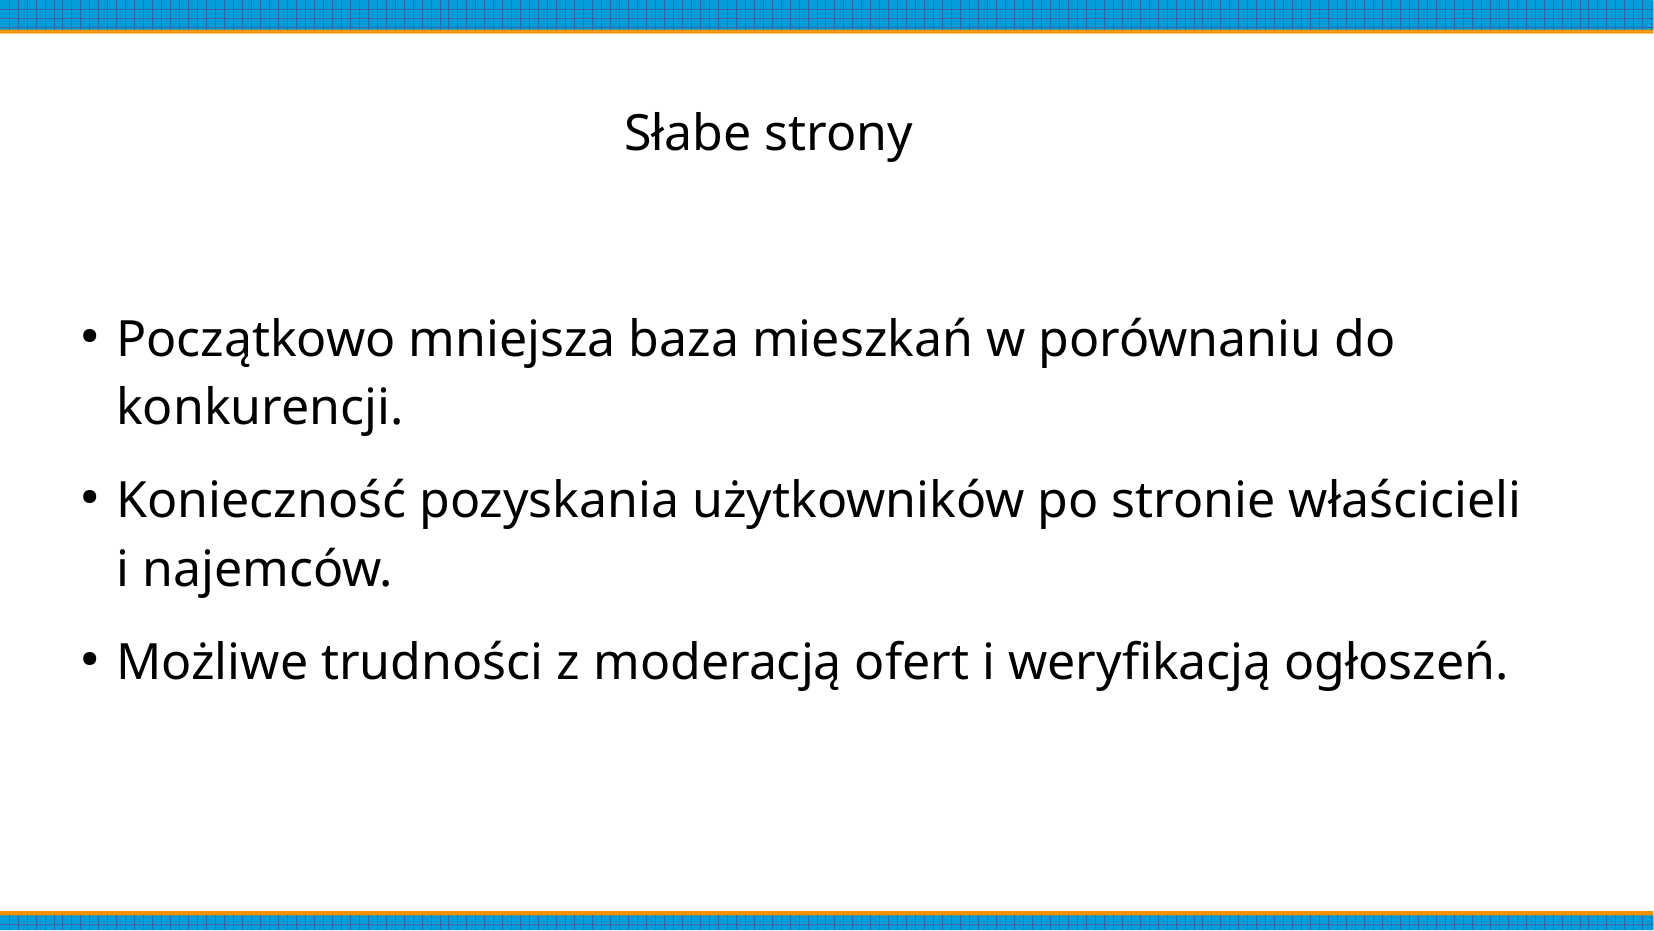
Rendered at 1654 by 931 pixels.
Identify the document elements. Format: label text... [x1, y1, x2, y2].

text_box Słabe strony [412, 75, 1126, 187]
text_box Początkowo mniejsza baza mieszkań w porównaniu do konkurencji. Konieczność pozyskania użytkowników po stronie właścicieli i najemców. Możliwe trudności z moderacją ofert i weryfikacją ogłoszeń. [75, 187, 1538, 863]
